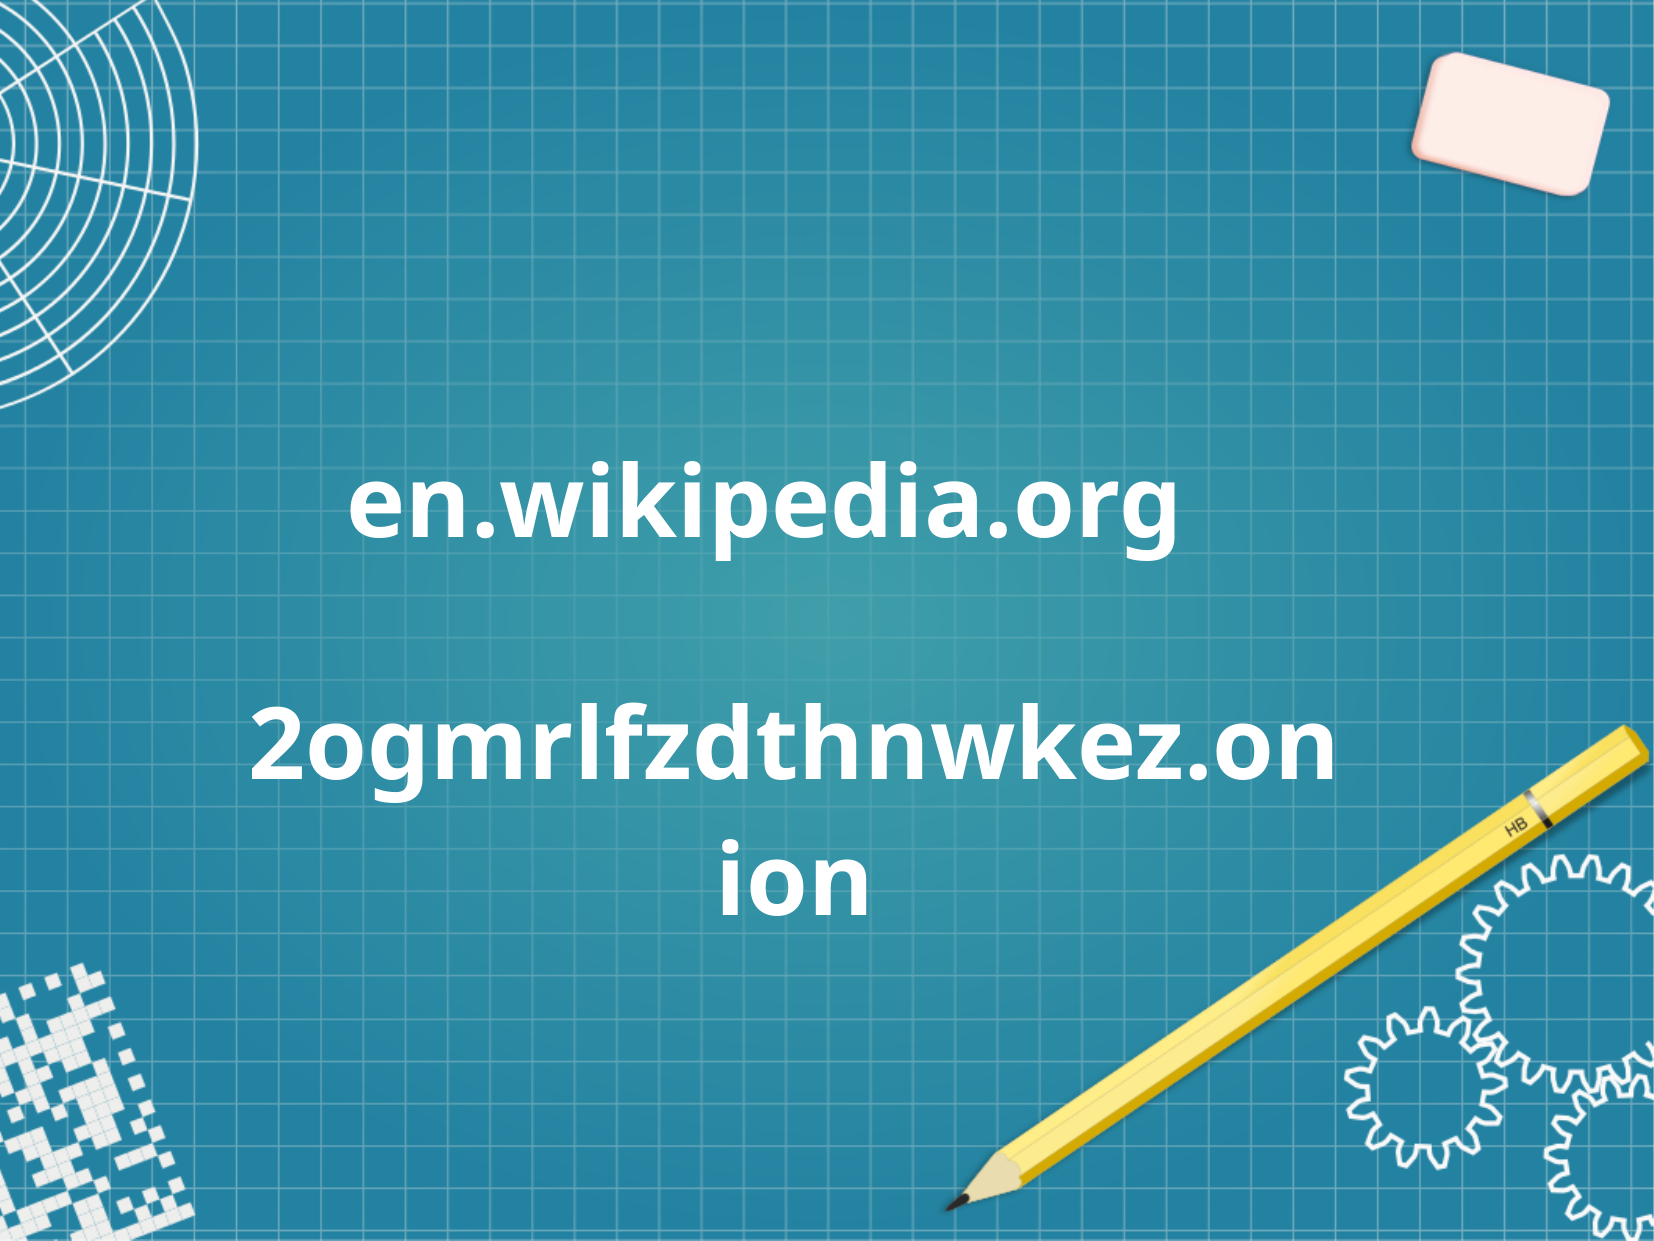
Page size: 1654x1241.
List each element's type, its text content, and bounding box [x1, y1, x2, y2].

title en.wikipedia.org [300, 431, 1231, 566]
picture [0, 0, 1654, 1241]
title 2ogmrlfzdthnwkez.onion [240, 675, 1351, 943]
